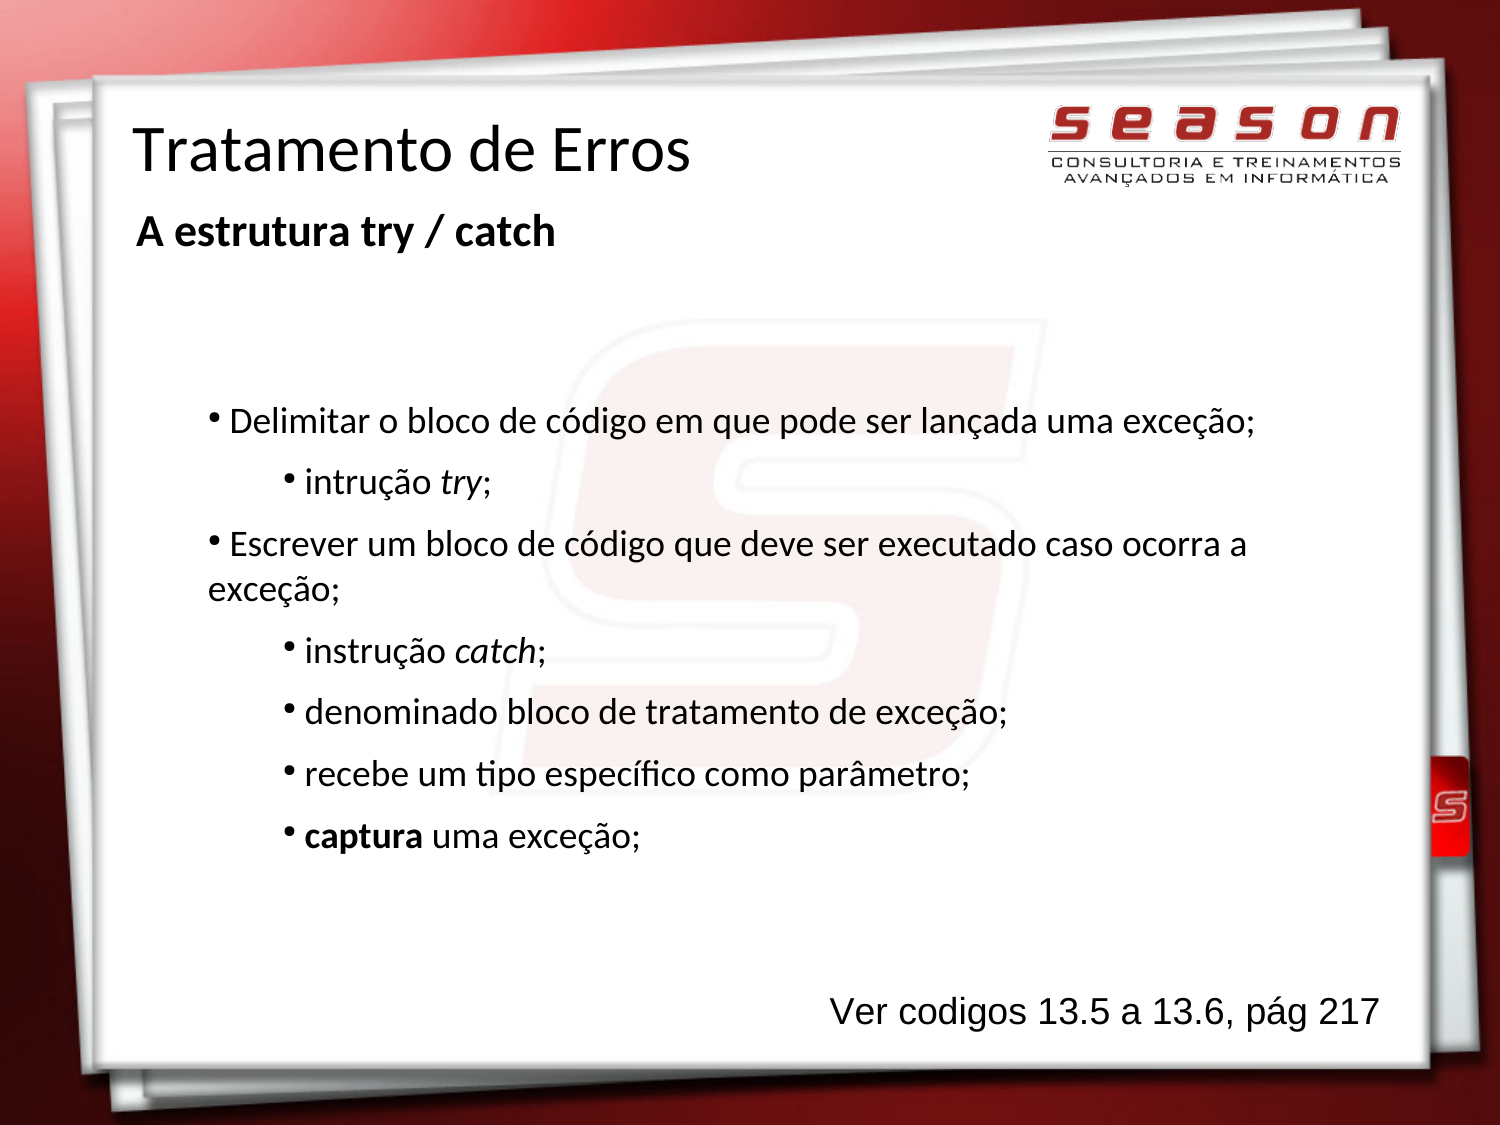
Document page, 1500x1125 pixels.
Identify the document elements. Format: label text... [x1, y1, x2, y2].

title Tratamento de Erros [118, 33, 1394, 257]
text_box Ver codigos 13.5 a 13.6, pág 217 [673, 979, 1396, 1040]
text_box A estrutura try / catch [119, 200, 1240, 256]
text_box Delimitar o bloco de código em que pode ser lançada uma exceção; intrução try; Escrever um bloco de código que deve ser executado caso ocorra a exceção; instrução catch; denominado bloco de tratamento de exceção; recebe um tipo específico como parâmetro; captura uma exceção; [207, 357, 1328, 894]
picture [0, 0, 1500, 1125]
